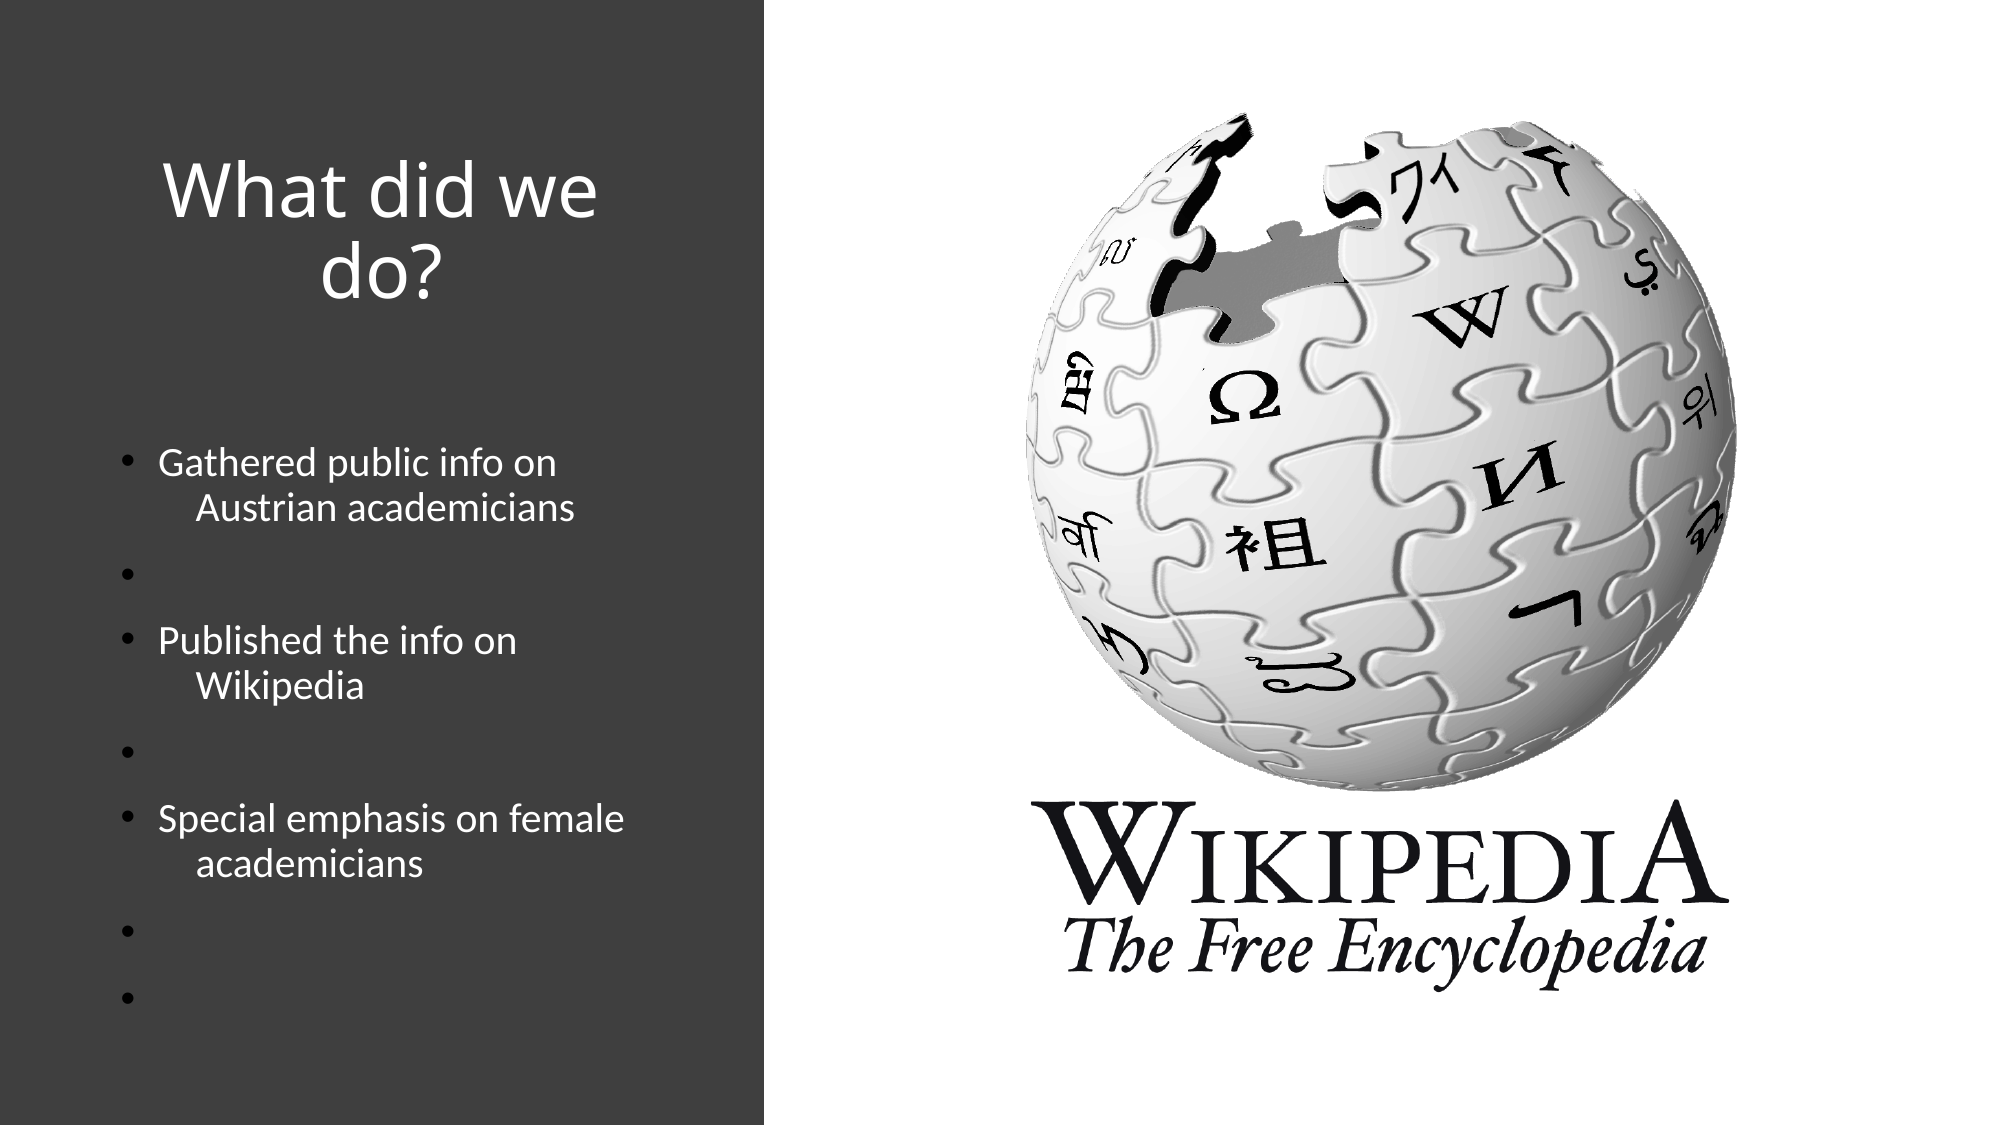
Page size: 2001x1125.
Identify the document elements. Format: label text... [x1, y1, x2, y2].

list Gathered public info on Austrian academicians Published the info on Wikipedia Special emphasis on female academicians [105, 432, 658, 994]
picture [1018, 105, 1745, 994]
text_box [0, 0, 764, 1125]
title What did we do? [105, 102, 658, 366]
